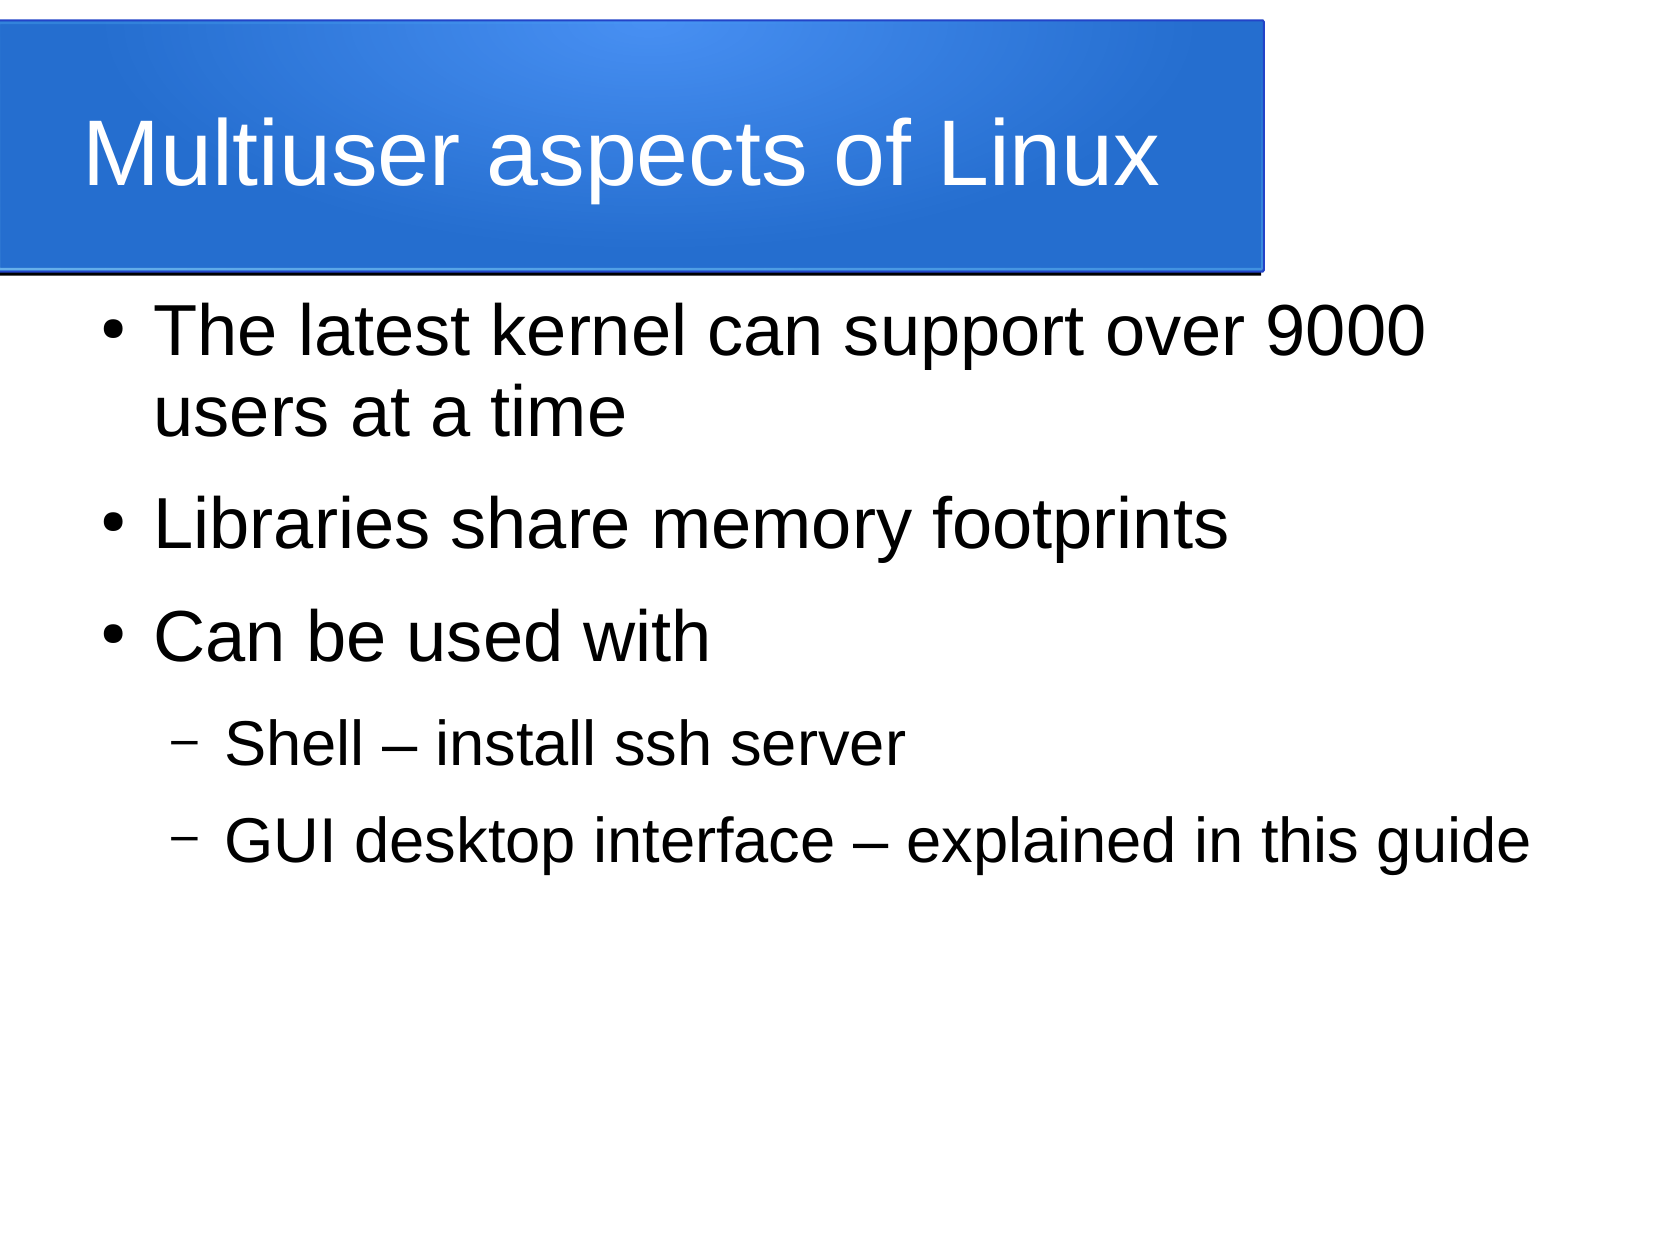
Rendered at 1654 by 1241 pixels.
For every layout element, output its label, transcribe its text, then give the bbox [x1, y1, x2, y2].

title Multiuser aspects of Linux [82, 49, 1250, 257]
list The latest kernel can support over 9000 users at a time Libraries share memory footprints Can be used with Shell – install ssh server GUI desktop interface – explained in this guide [82, 290, 1538, 1010]
